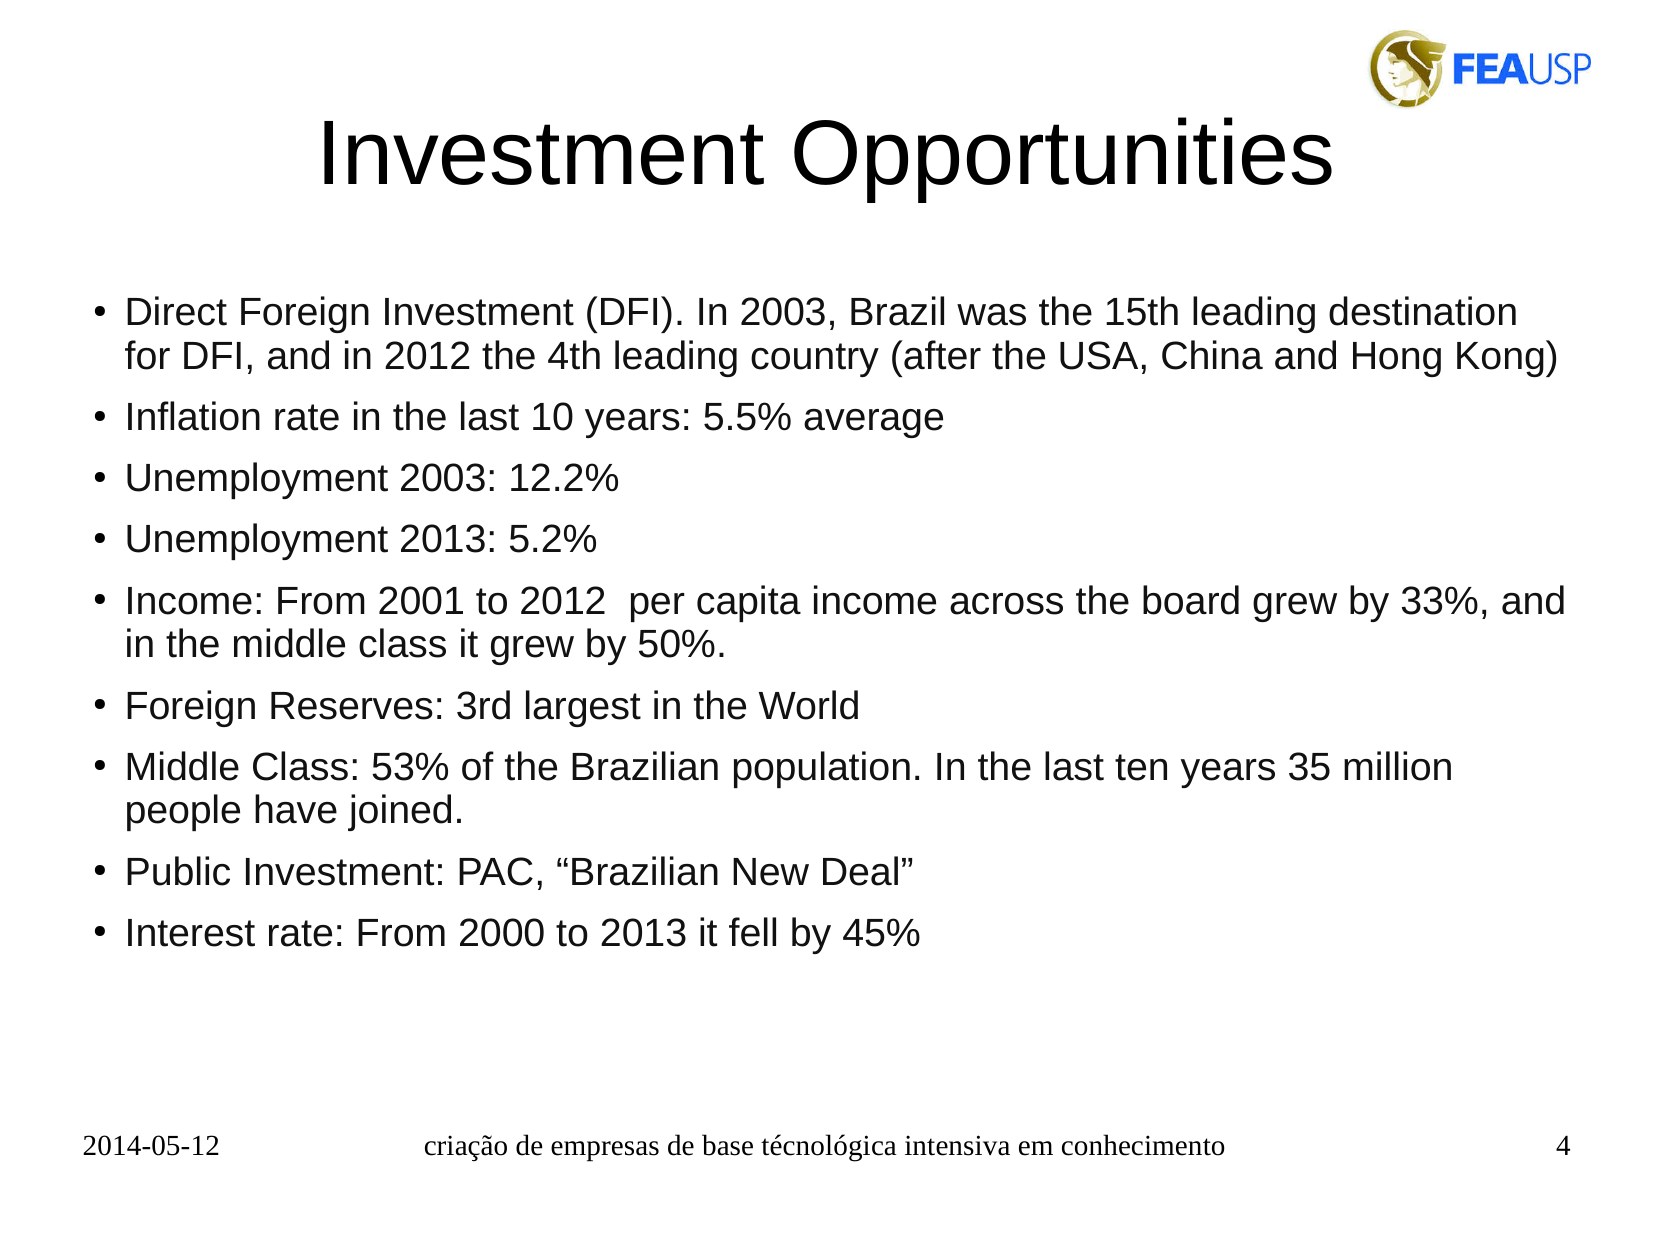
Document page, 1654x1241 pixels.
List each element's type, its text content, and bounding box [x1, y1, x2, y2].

title Investment Opportunities [82, 49, 1571, 257]
list Direct Foreign Investment (DFI). In 2003, Brazil was the 15th leading destination for DFI, and in 2012 the 4th leading country (after the USA, China and Hong Kong) Inflation rate in the last 10 years: 5.5% average Unemployment 2003: 12.2% Unemployment 2013: 5.2% Income: From 2001 to 2012 per capita income across the board grew by 33%, and in the middle class it grew by 50%. Foreign Reserves: 3rd largest in the World Middle Class: 53% of the Brazilian population. In the last ten years 35 million people have joined. Public Investment: PAC, “Brazilian New Deal” Interest rate: From 2000 to 2013 it fell by 45% [82, 290, 1571, 1010]
picture [1366, 29, 1591, 110]
